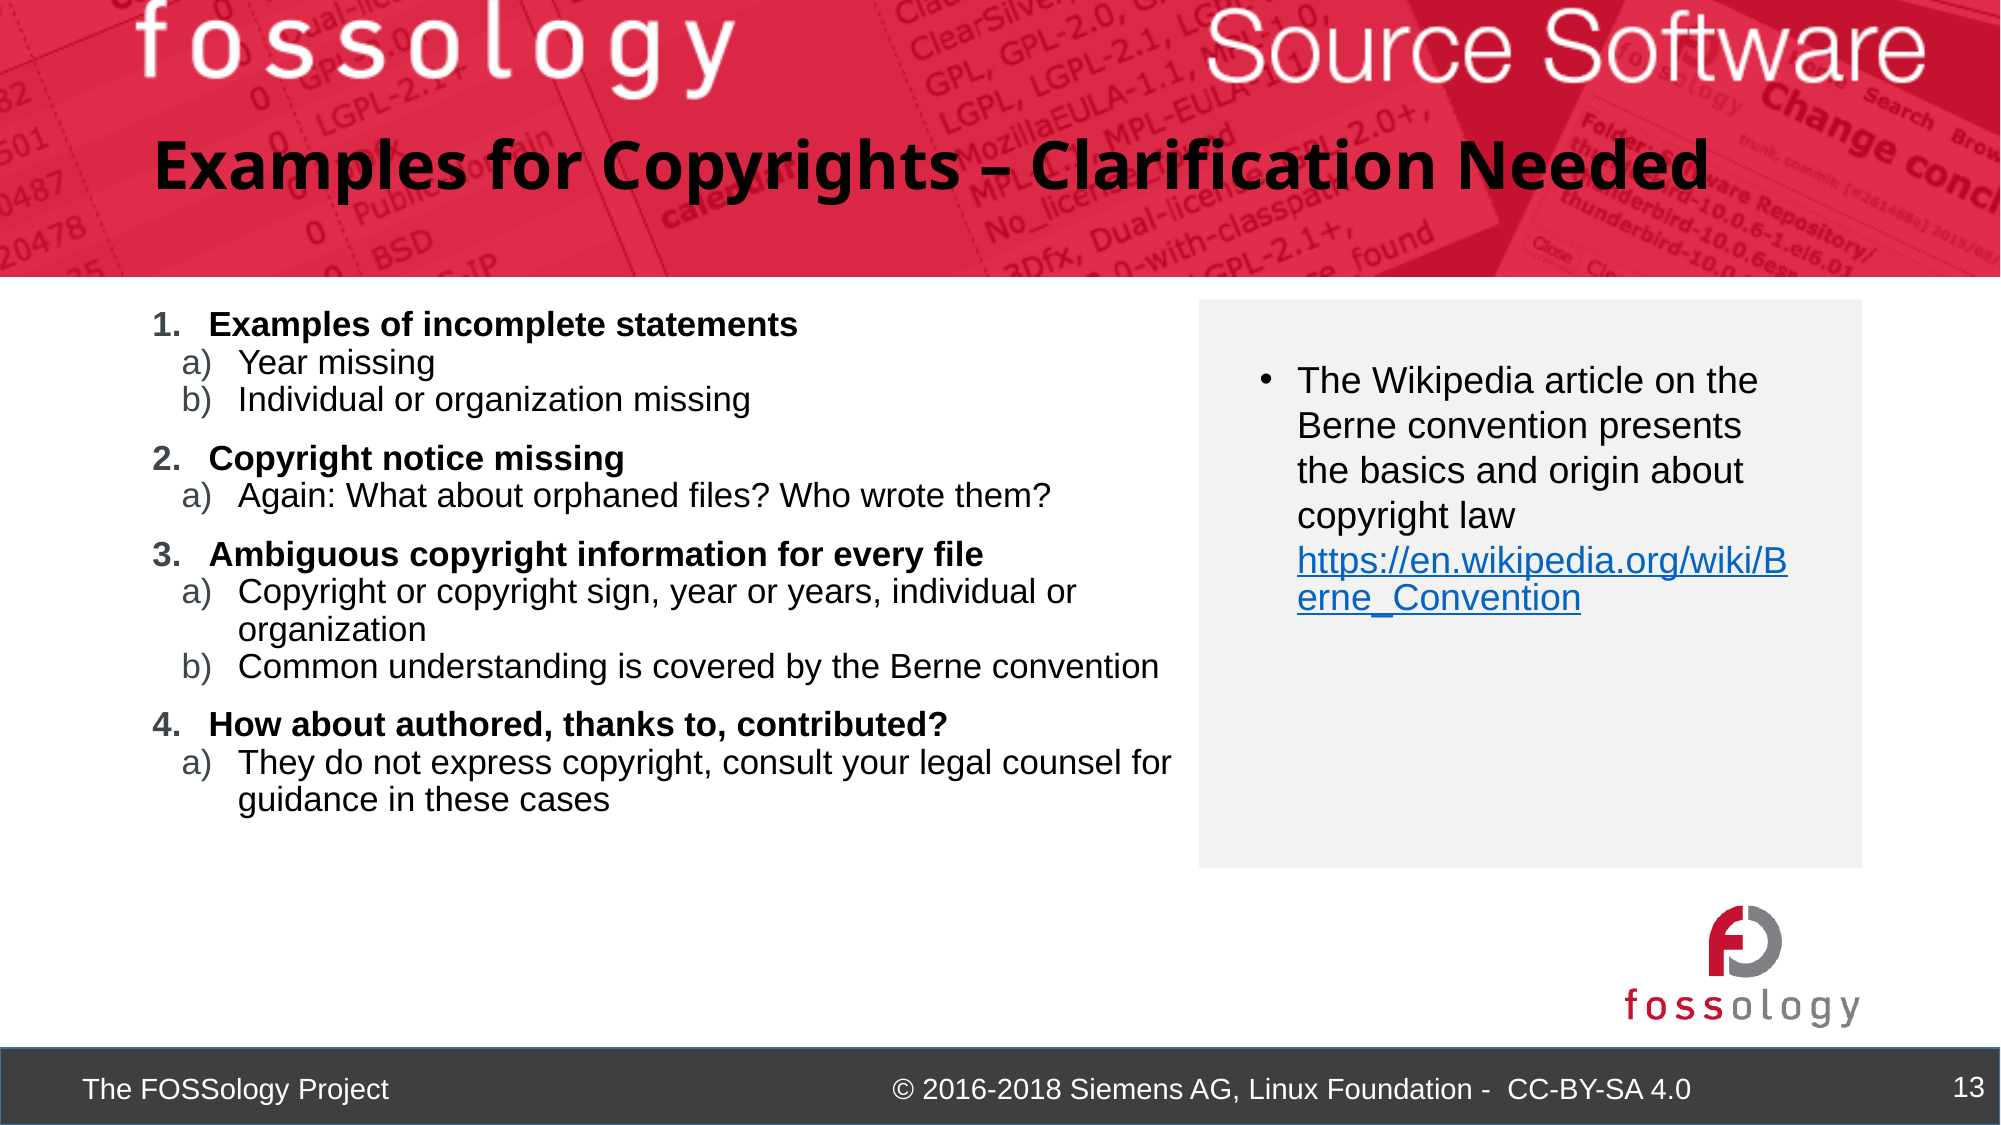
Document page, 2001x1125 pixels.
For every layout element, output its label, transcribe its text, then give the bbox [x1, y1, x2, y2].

text_box Examples for Copyrights – Clarification Needed [137, 59, 1863, 277]
text_box [1199, 299, 1863, 869]
text_box The Wikipedia article on the Berne convention presents the basics and origin about copyright law https://en.wikipedia.org/wiki/Berne_Convention [1244, 348, 1805, 875]
picture [1621, 901, 1863, 1031]
text_box Examples of incomplete statements Year missing Individual or organization missing Copyright notice missing Again: What about orphaned files? Who wrote them? Ambiguous copyright information for every file Copyright or copyright sign, year or years, individual or organization Common understanding is covered by the Berne convention How about authored, thanks to, contributed? They do not express copyright, consult your legal counsel for guidance in these cases [137, 299, 1199, 1013]
picture [0, 0, 2001, 277]
